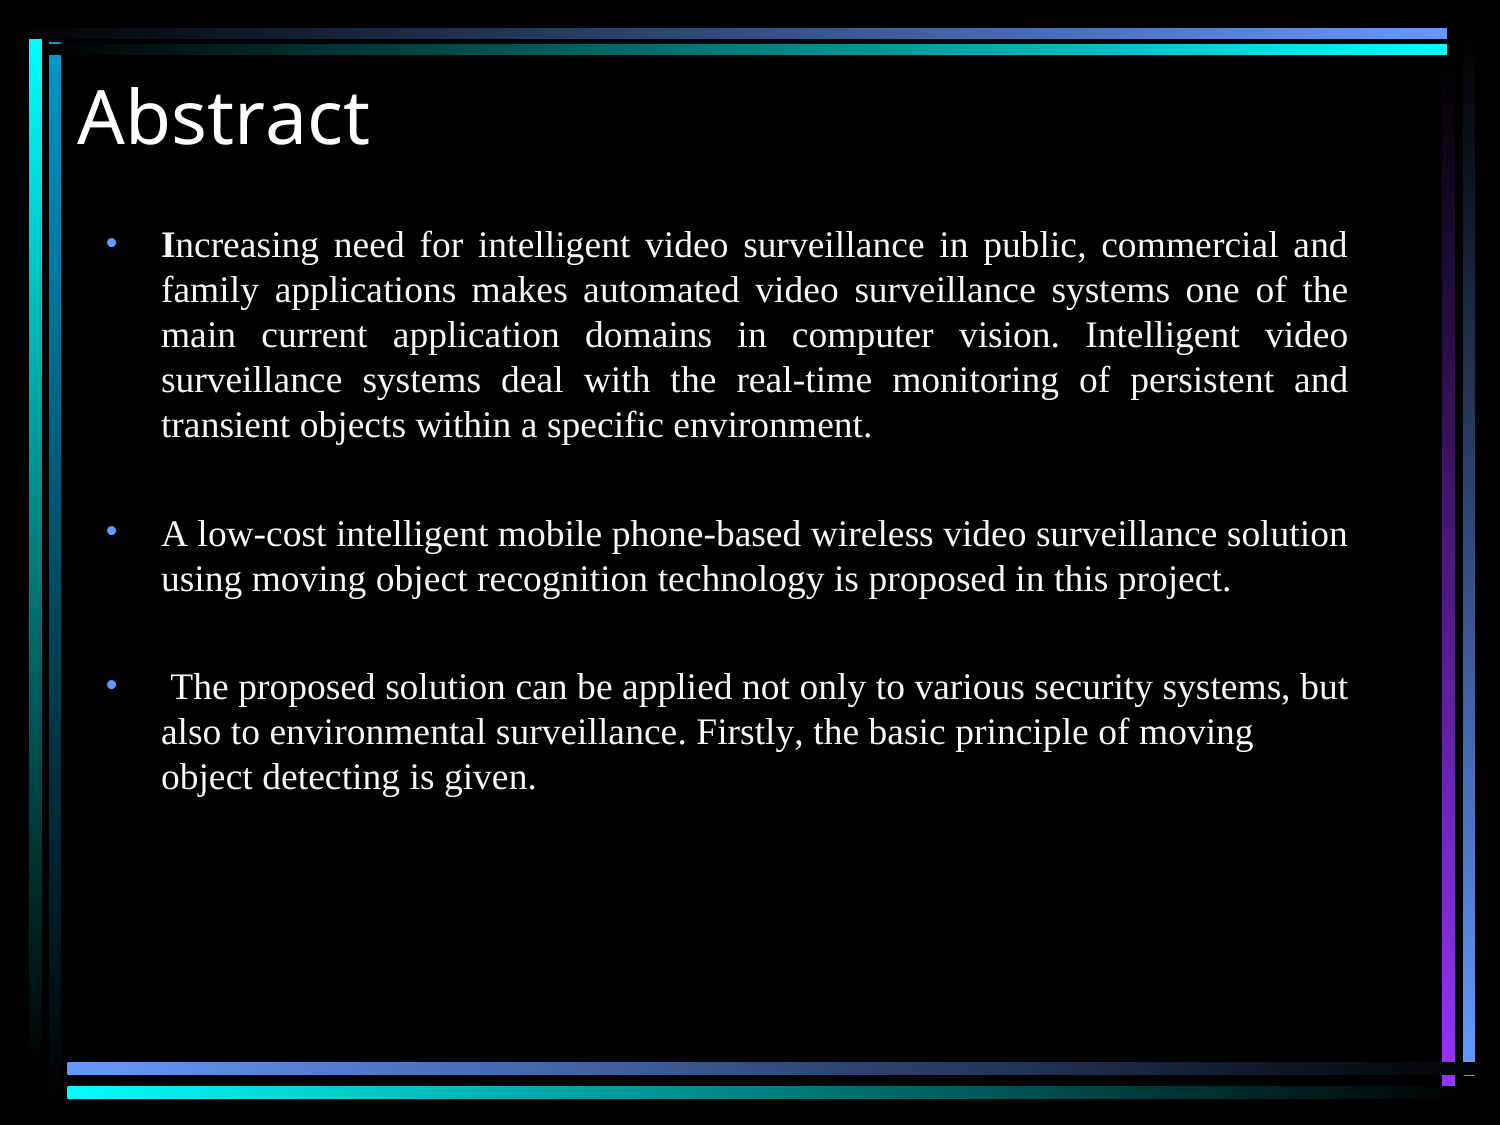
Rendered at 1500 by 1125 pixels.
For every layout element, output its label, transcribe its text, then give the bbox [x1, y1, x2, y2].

text_box Increasing need for intelligent video surveillance in public, commercial and family applications makes automated video surveillance systems one of the main current application domains in computer vision. Intelligent video surveillance systems deal with the real-time monitoring of persistent and transient objects within a specific environment. A low-cost intelligent mobile phone-based wireless video surveillance solution using moving object recognition technology is proposed in this project. The proposed solution can be applied not only to various security systems, but also to environmental surveillance. Firstly, the basic principle of moving object detecting is given. [90, 212, 1366, 976]
text_box Abstract [62, 62, 1375, 201]
